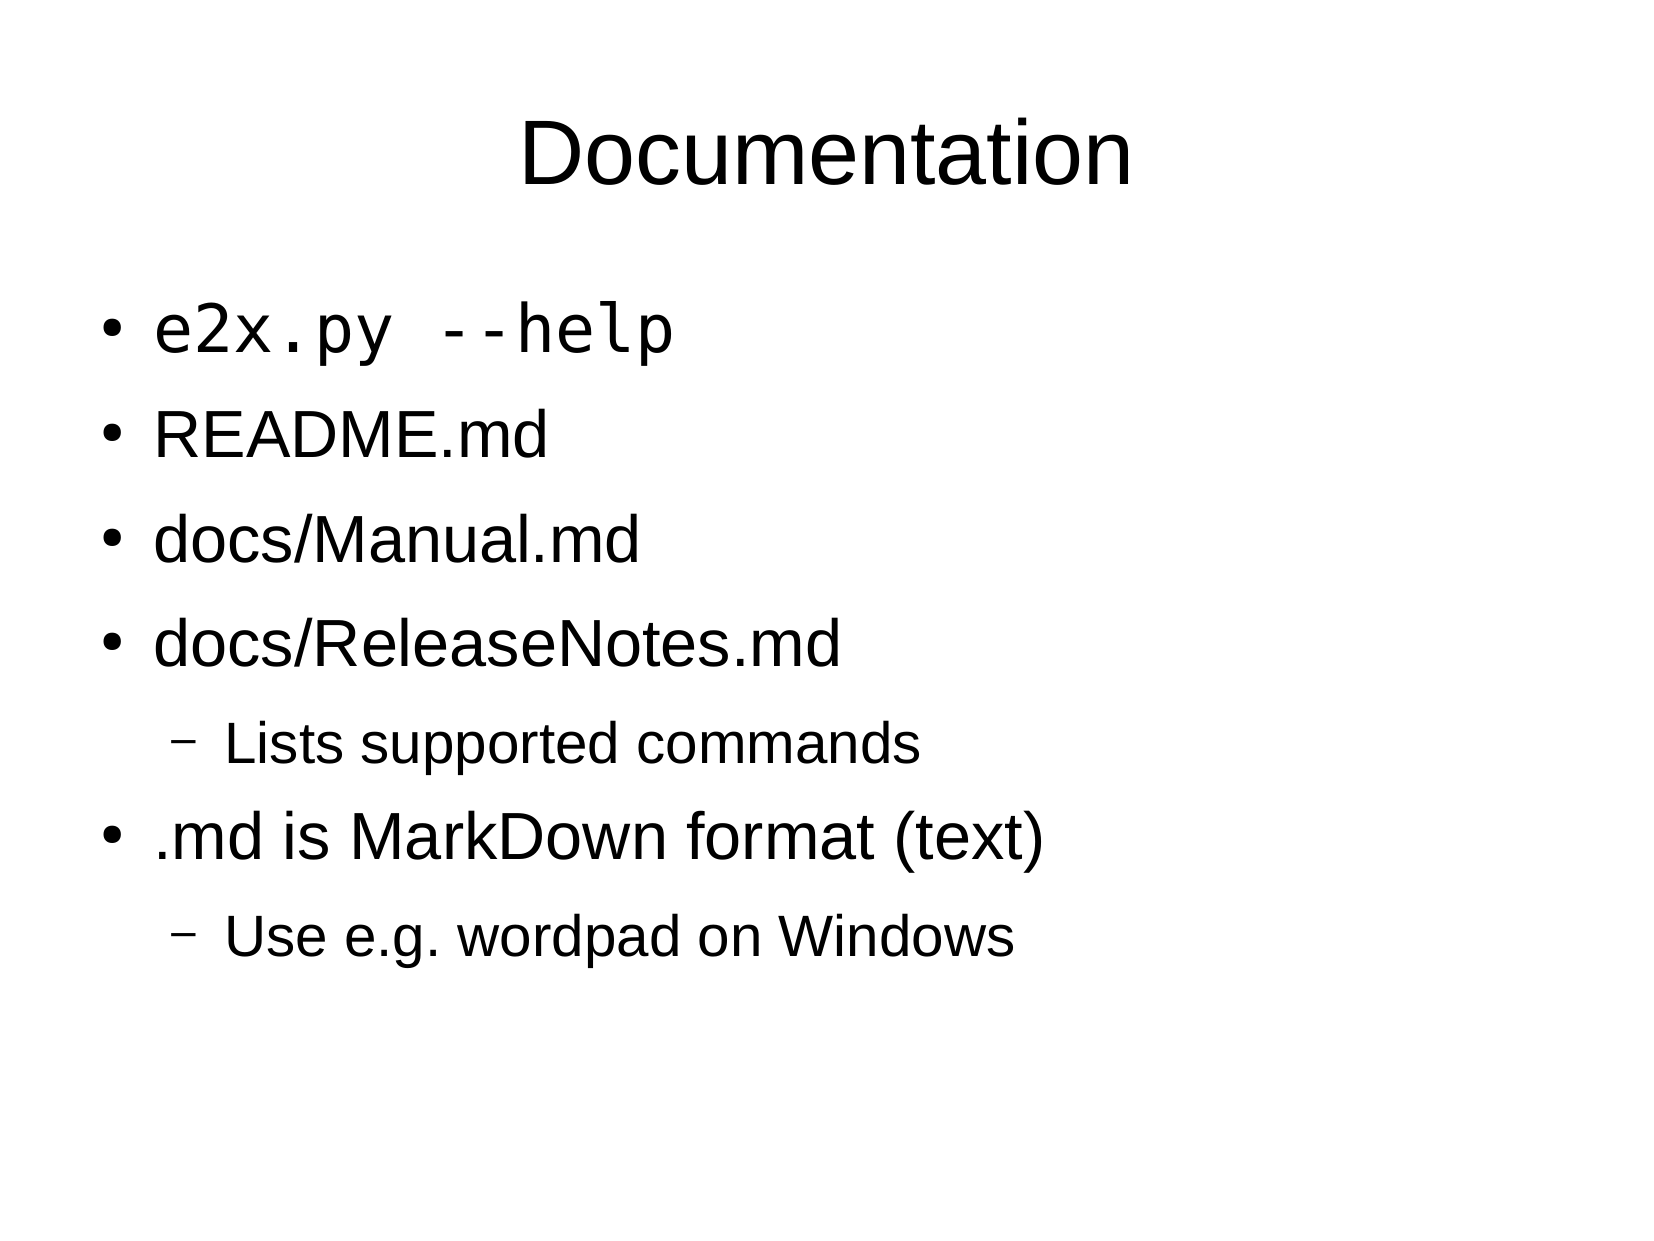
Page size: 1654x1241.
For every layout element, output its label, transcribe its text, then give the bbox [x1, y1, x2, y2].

list e2x.py --help README.md docs/Manual.md docs/ReleaseNotes.md Lists supported commands .md is MarkDown format (text) Use e.g. wordpad on Windows [82, 290, 1571, 1010]
title Documentation [82, 49, 1571, 257]
